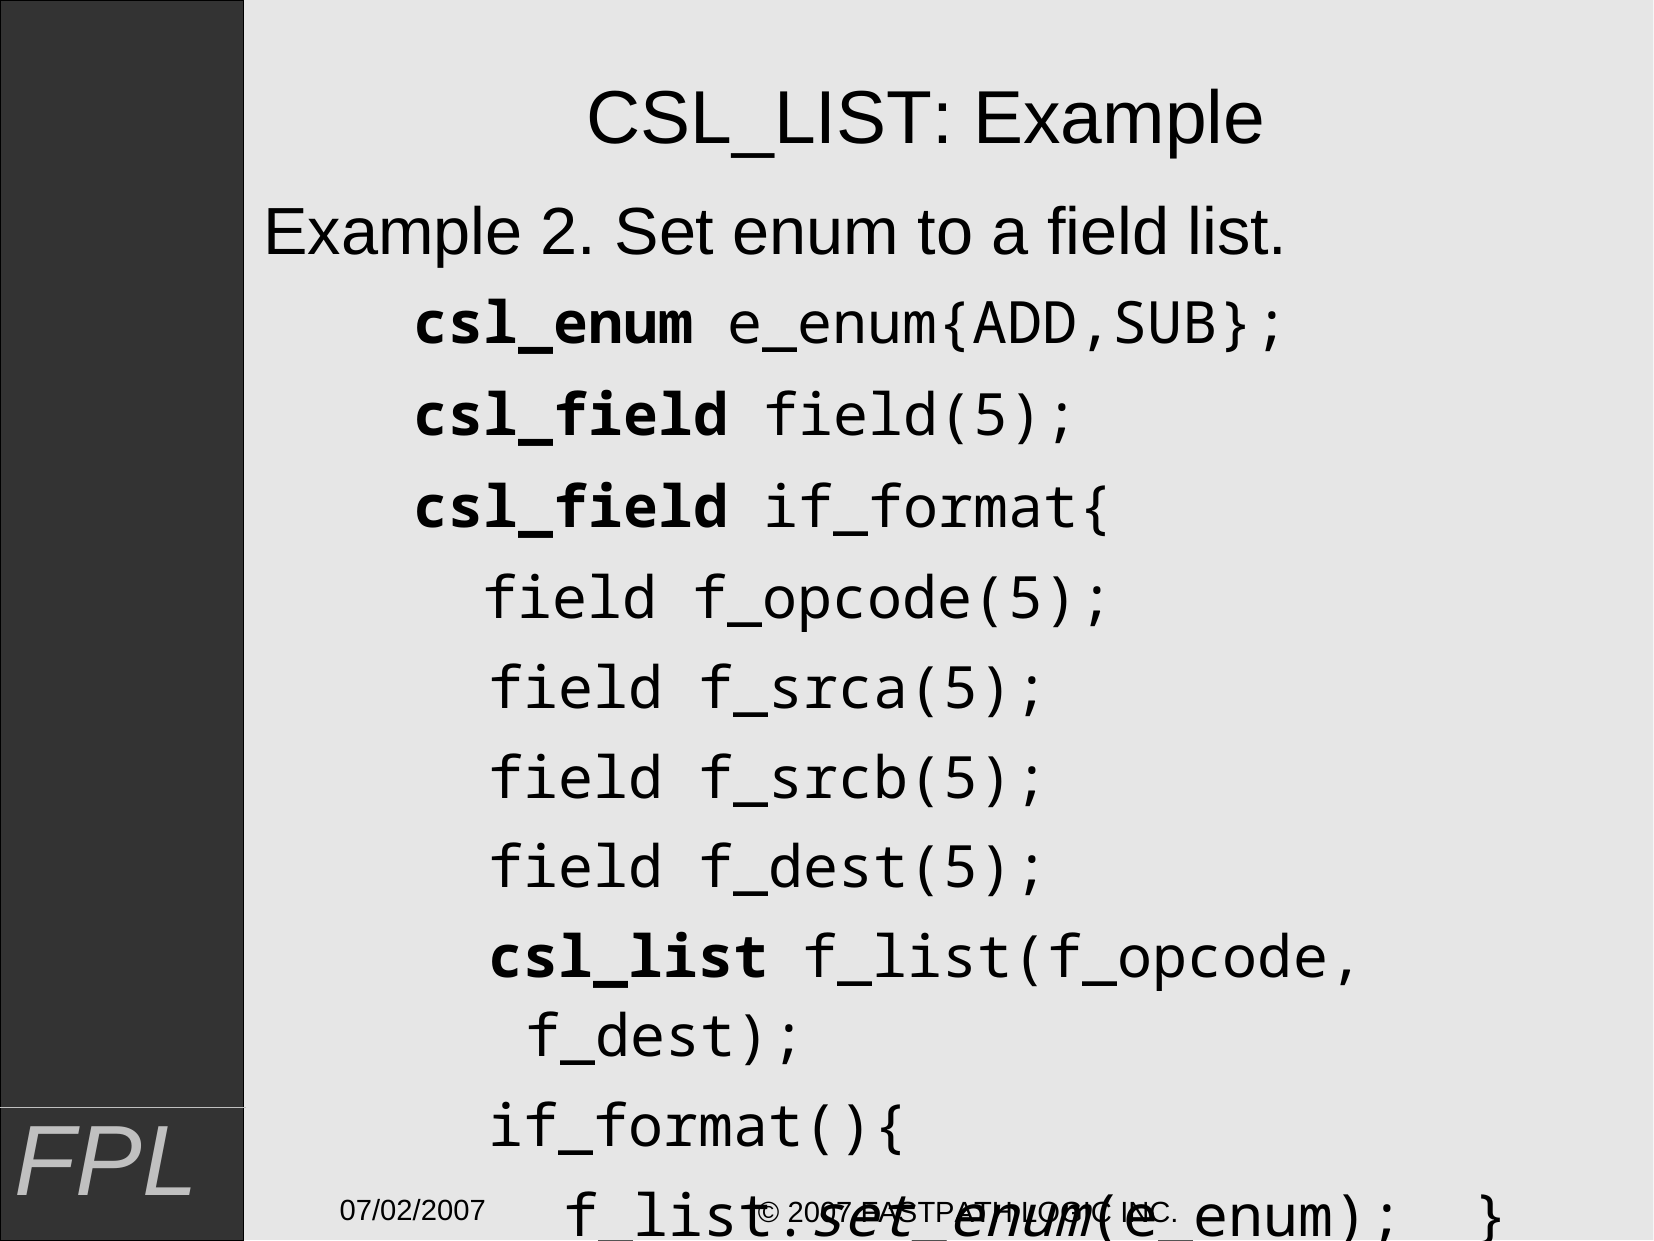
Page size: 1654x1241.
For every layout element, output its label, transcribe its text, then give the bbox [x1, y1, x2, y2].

title CSL_LIST: Example [375, 9, 1478, 194]
list Example 2. Set enum to a field list. csl_enum e_enum{ADD,SUB}; csl_field field(5); csl_field if_format{ field f_opcode(5); field f_srca(5); field f_srcb(5); field f_dest(5); csl_list f_list(f_opcode, f_dest); if_format(){ f_list.set_enum(e_enum); } }; [263, 194, 1576, 1201]
